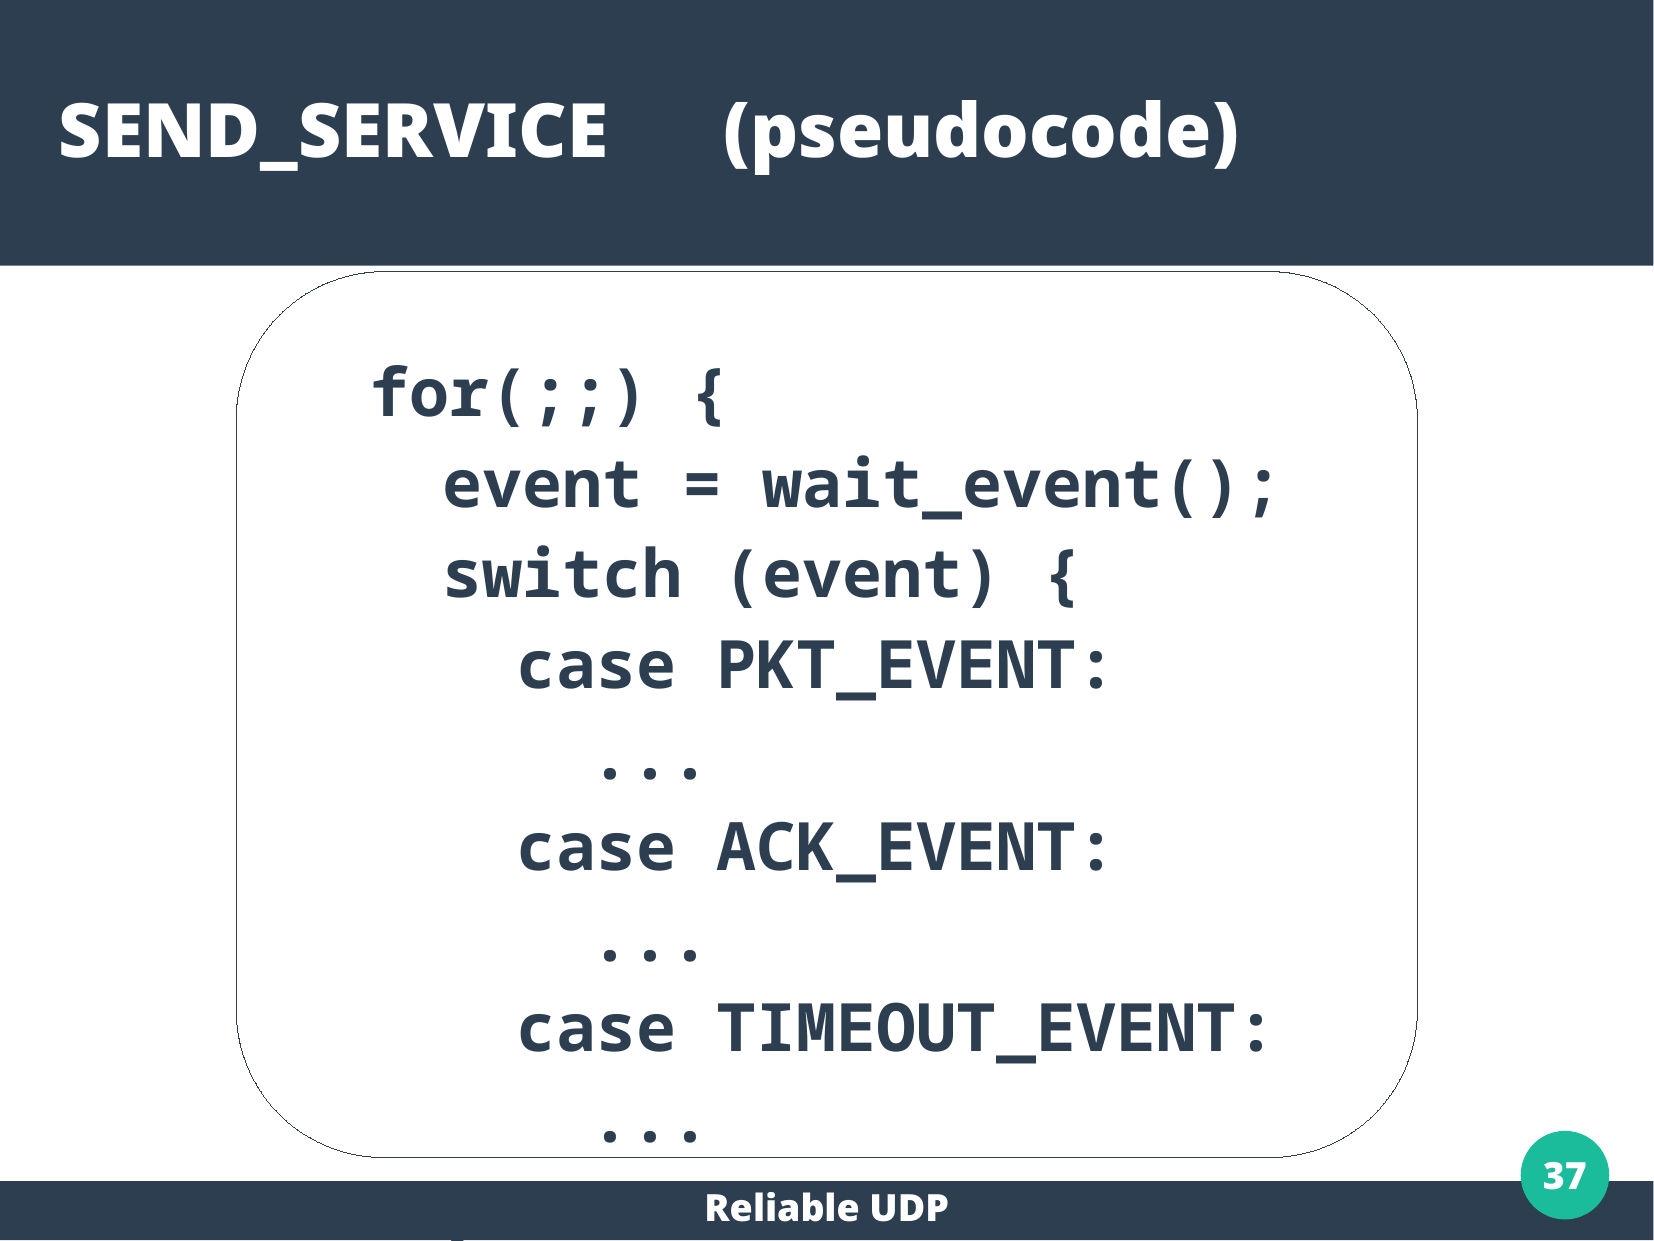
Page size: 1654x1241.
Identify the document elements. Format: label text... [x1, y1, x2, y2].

title SEND_SERVICE (pseudocode) [59, 49, 1595, 207]
text_box for(;;) { event = wait_event(); switch (event) { case PKT_EVENT: ... case ACK_EVENT: ... case TIMEOUT_EVENT: ... } } [354, 337, 1298, 1087]
